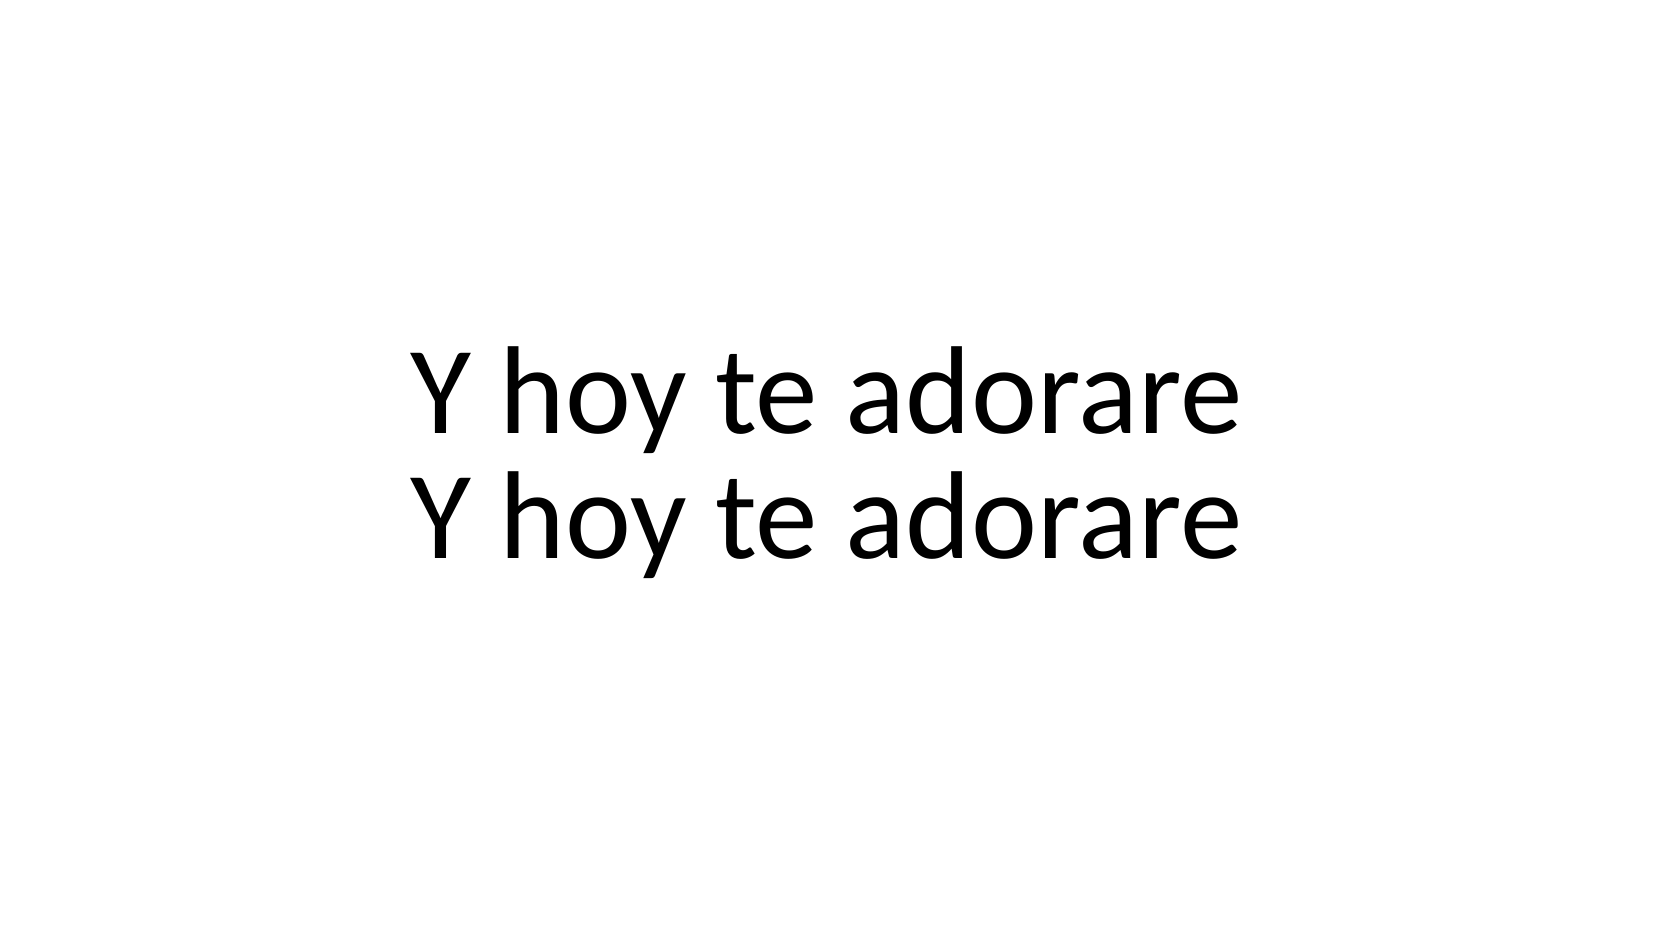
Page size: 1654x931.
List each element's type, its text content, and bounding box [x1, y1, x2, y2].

title Y hoy te adorare Y hoy te adorare [0, 0, 1654, 931]
